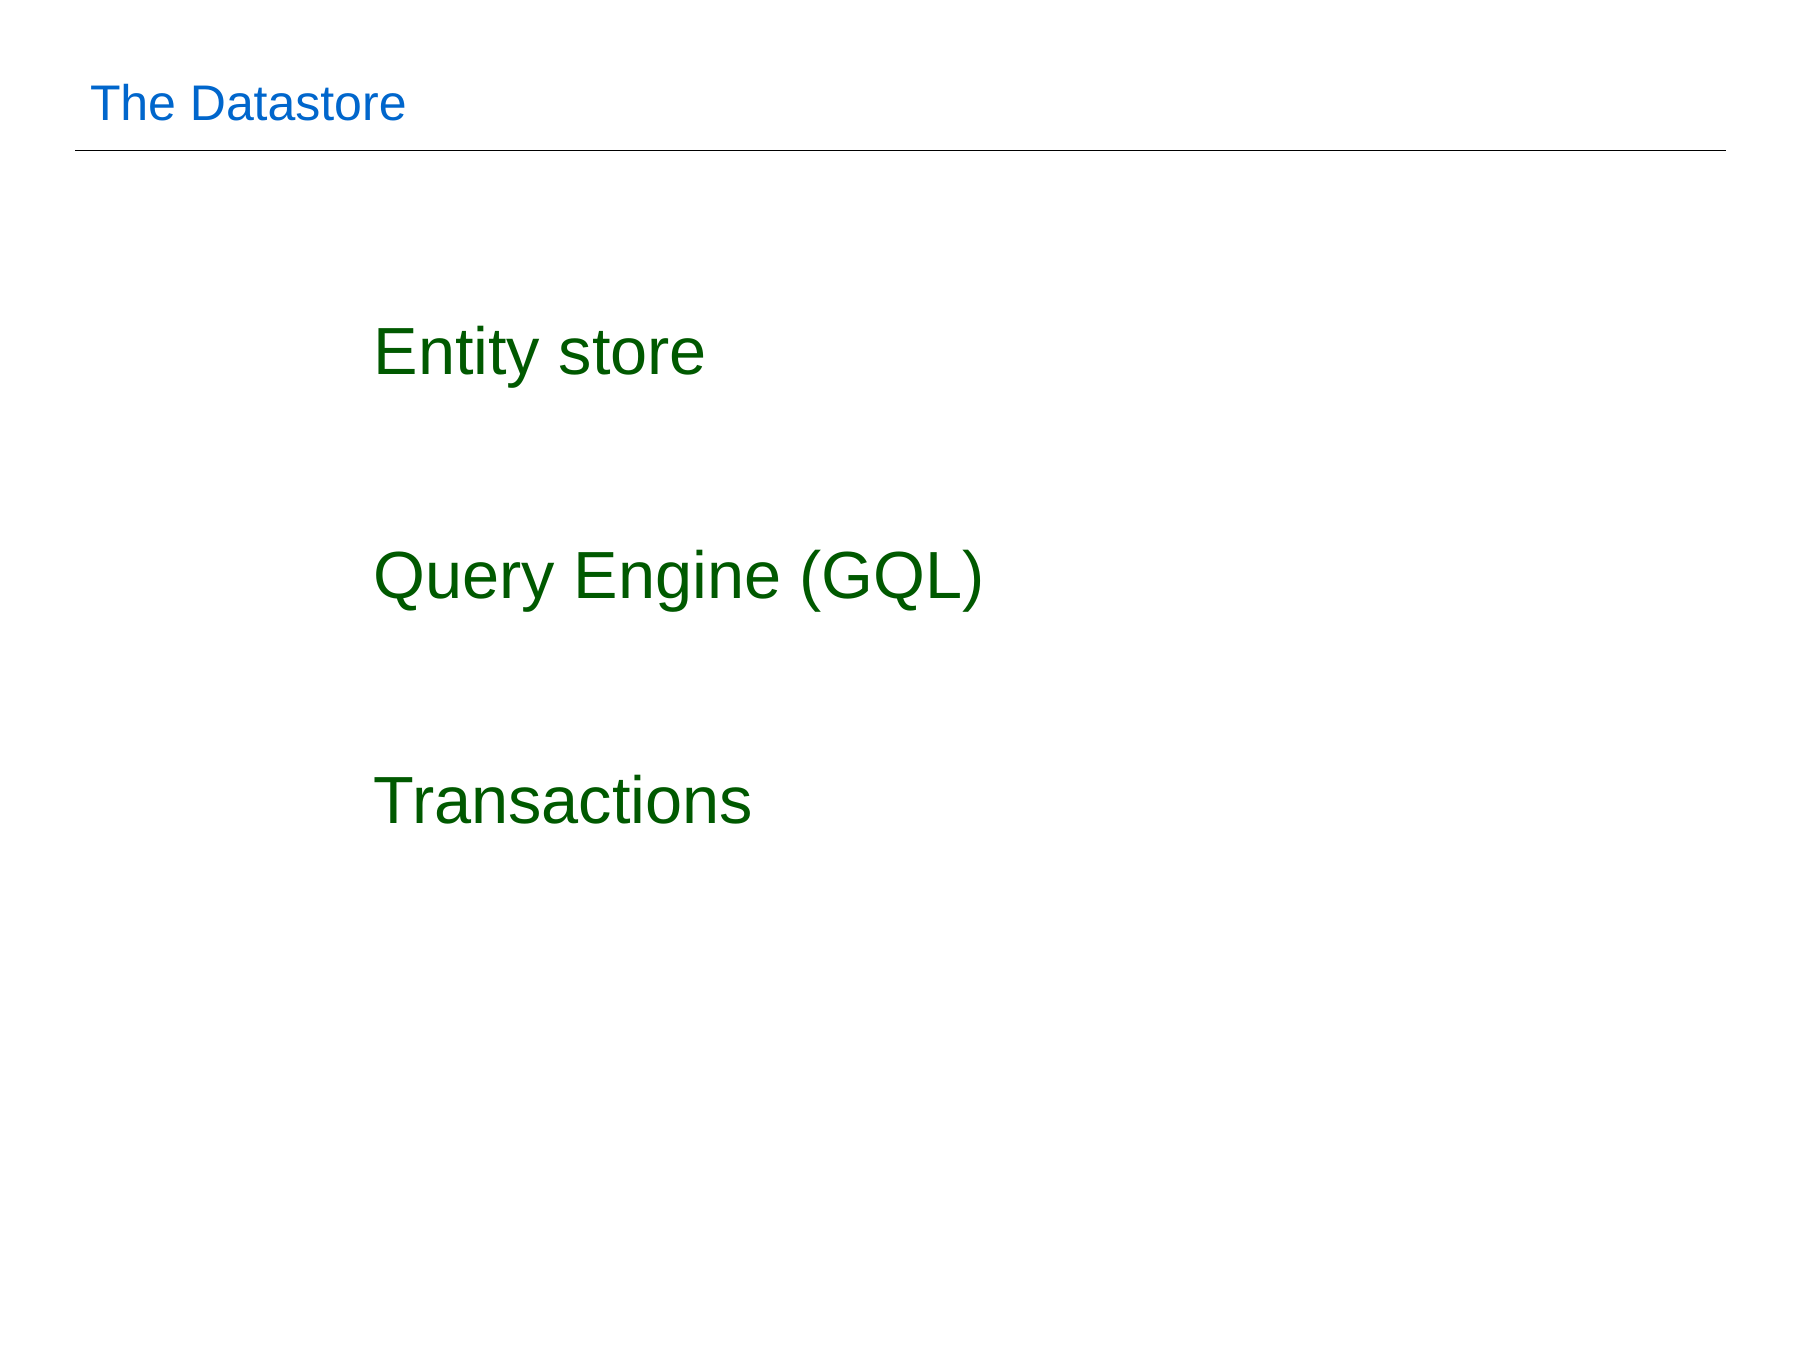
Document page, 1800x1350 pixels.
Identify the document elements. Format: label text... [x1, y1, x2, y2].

text_box Entity store Query Engine (GQL) Transactions [359, 269, 1426, 808]
title The Datastore [90, 61, 1710, 151]
